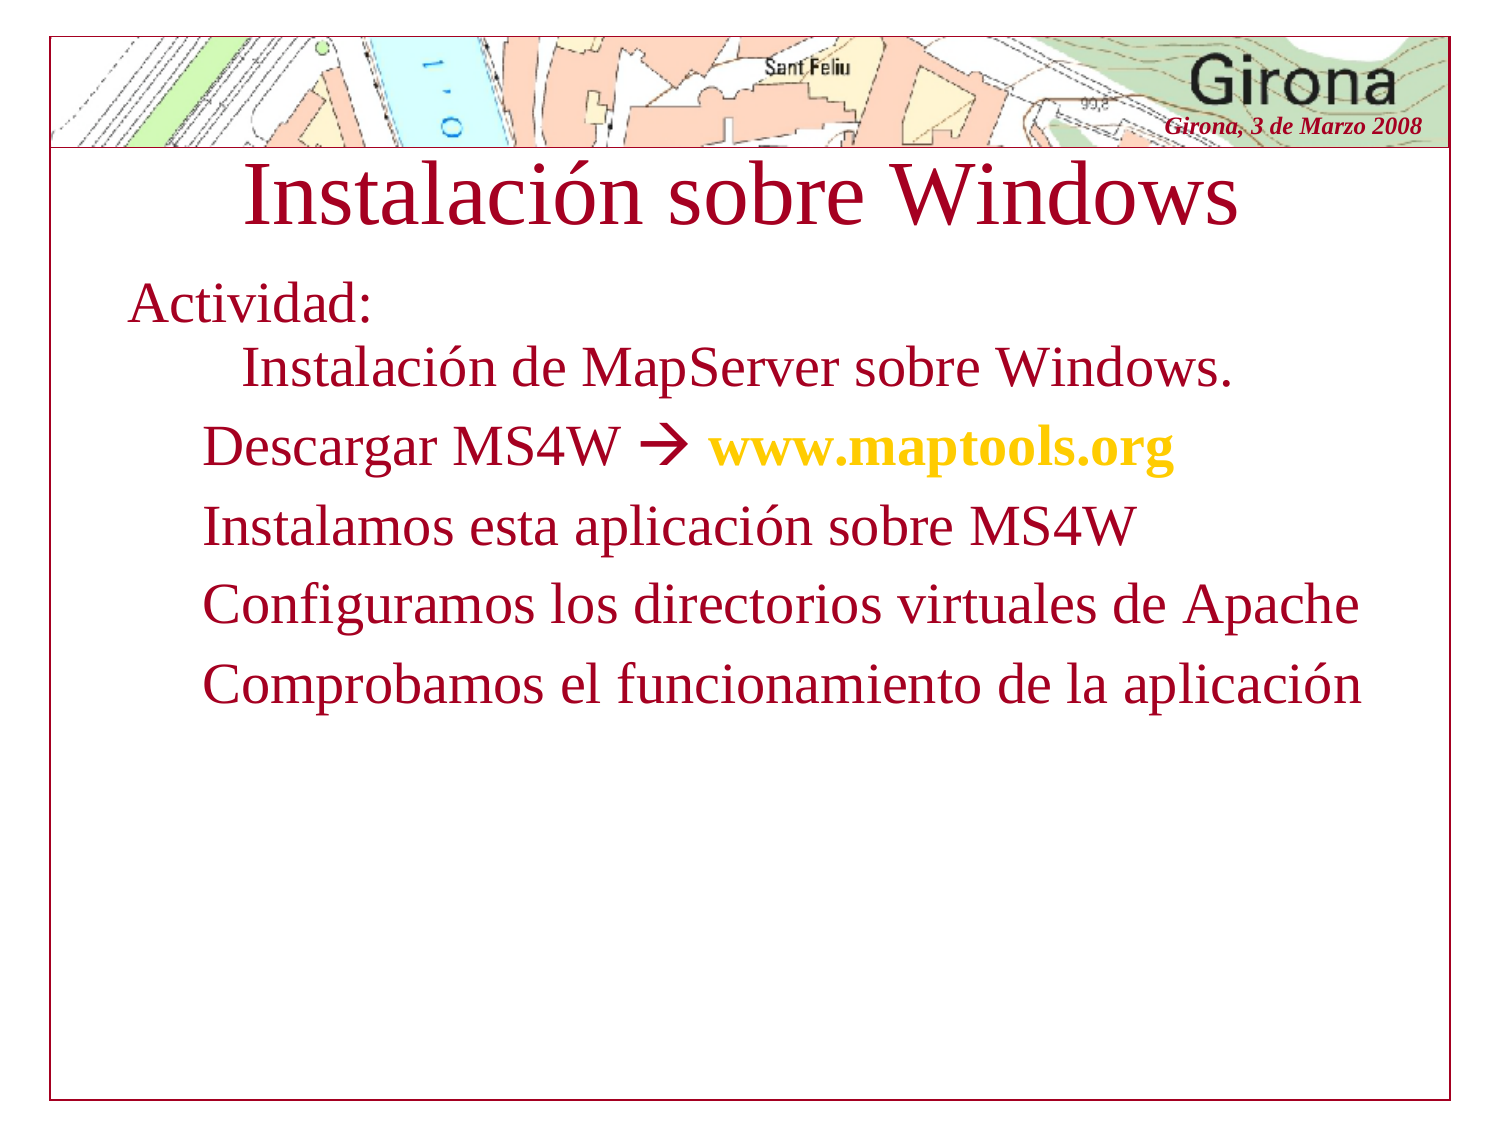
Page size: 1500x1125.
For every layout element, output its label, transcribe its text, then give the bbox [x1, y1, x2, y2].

picture [1310, 120, 1316, 131]
picture [1338, 124, 1348, 131]
picture [51, 37, 1448, 147]
list Actividad: Instalación de MapServer sobre Windows. Descargar MS4W  www.maptools.org Instalamos esta aplicación sobre MS4W Configuramos los directorios virtuales de Apache Comprobamos el funcionamiento de la aplicación [112, 262, 1401, 938]
title Instalación sobre Windows [111, 131, 1374, 257]
